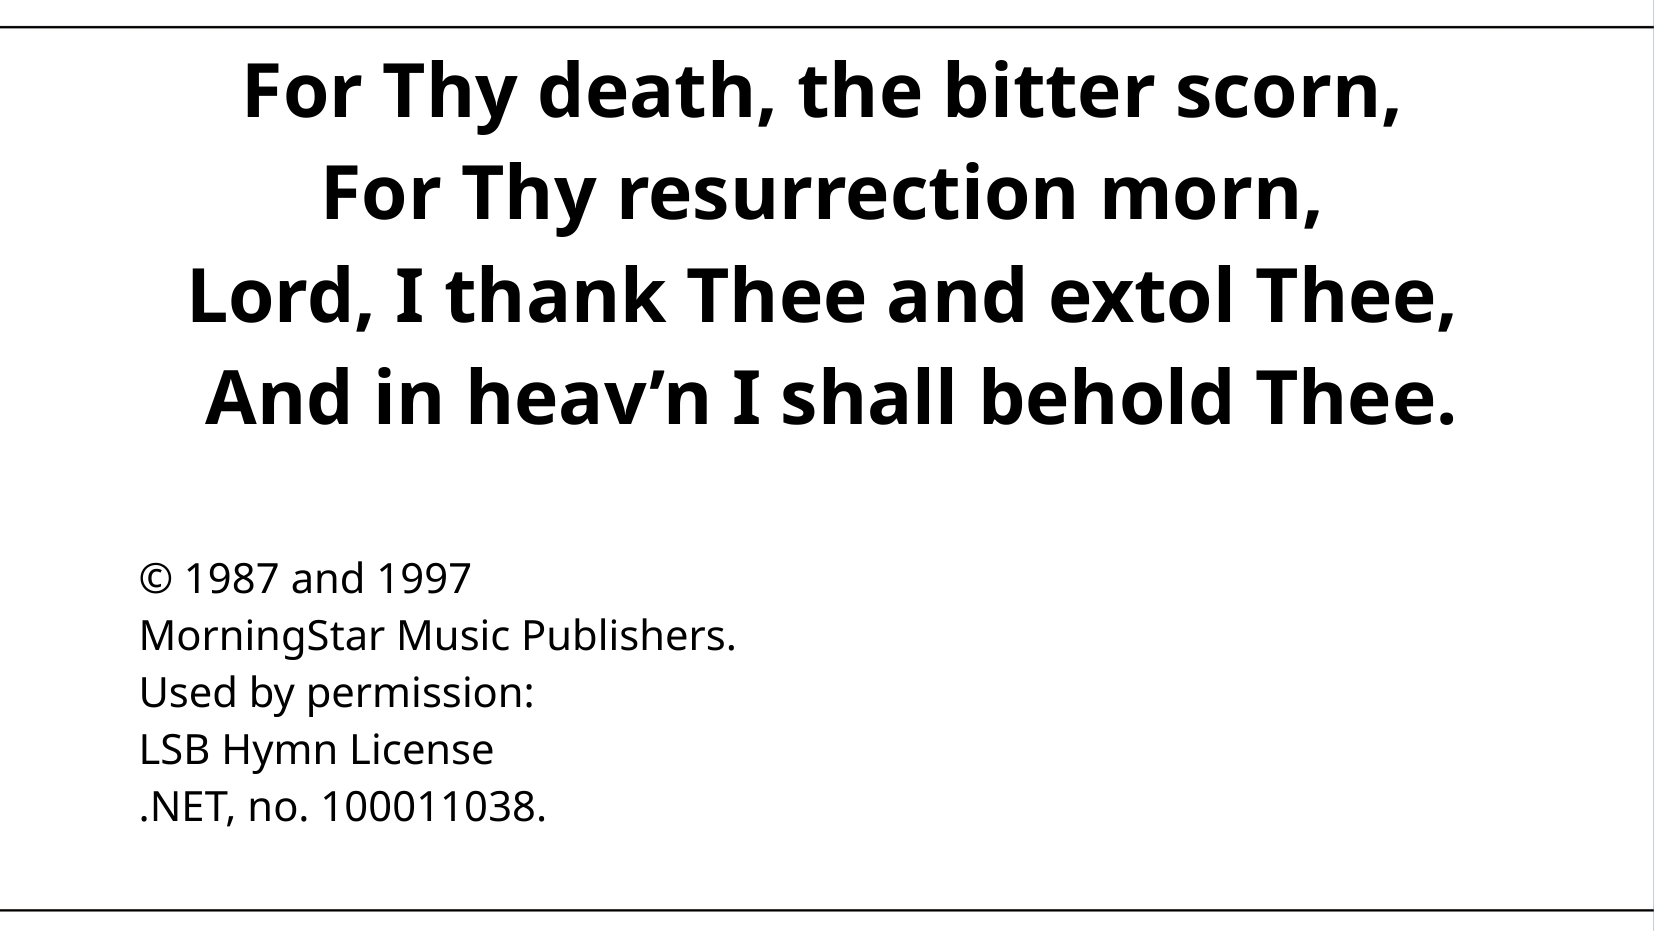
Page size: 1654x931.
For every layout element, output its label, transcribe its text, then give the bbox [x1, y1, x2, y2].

text_box For Thy death, the bitter scorn, For Thy resurrection morn, Lord, I thank Thee and extol Thee, And in heav’n I shall behold Thee. © 1987 and 1997 MorningStar Music Publishers. Used by permission: LSB Hymn License .NET, no. 100011038. [105, 30, 1561, 821]
picture [0, 0, 1654, 931]
